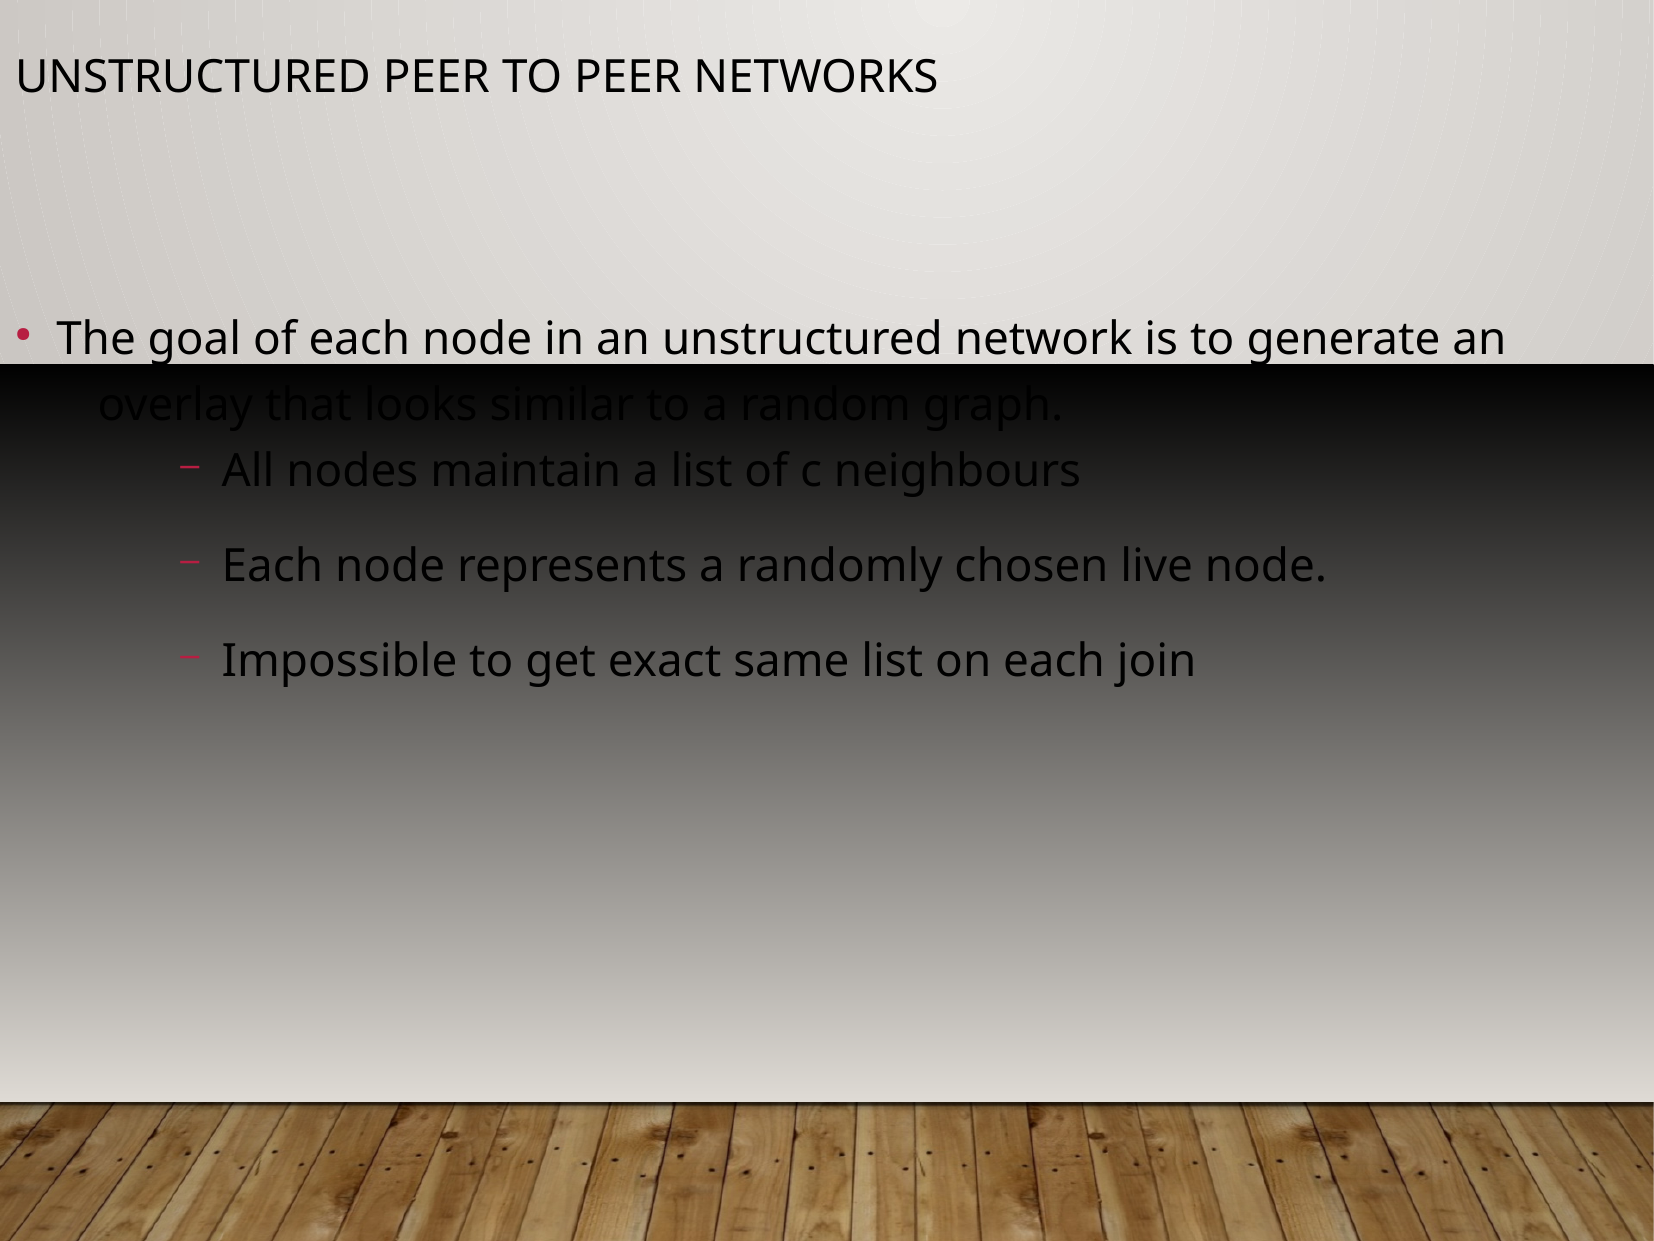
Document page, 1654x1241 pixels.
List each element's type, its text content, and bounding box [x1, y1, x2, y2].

title Unstructured Peer to Peer networks [0, 45, 1654, 260]
list The goal of each node in an unstructured network is to generate an overlay that looks similar to a random graph. All nodes maintain a list of c neighbours Each node represents a randomly chosen live node. Impossible to get exact same list on each join [0, 290, 1654, 1010]
